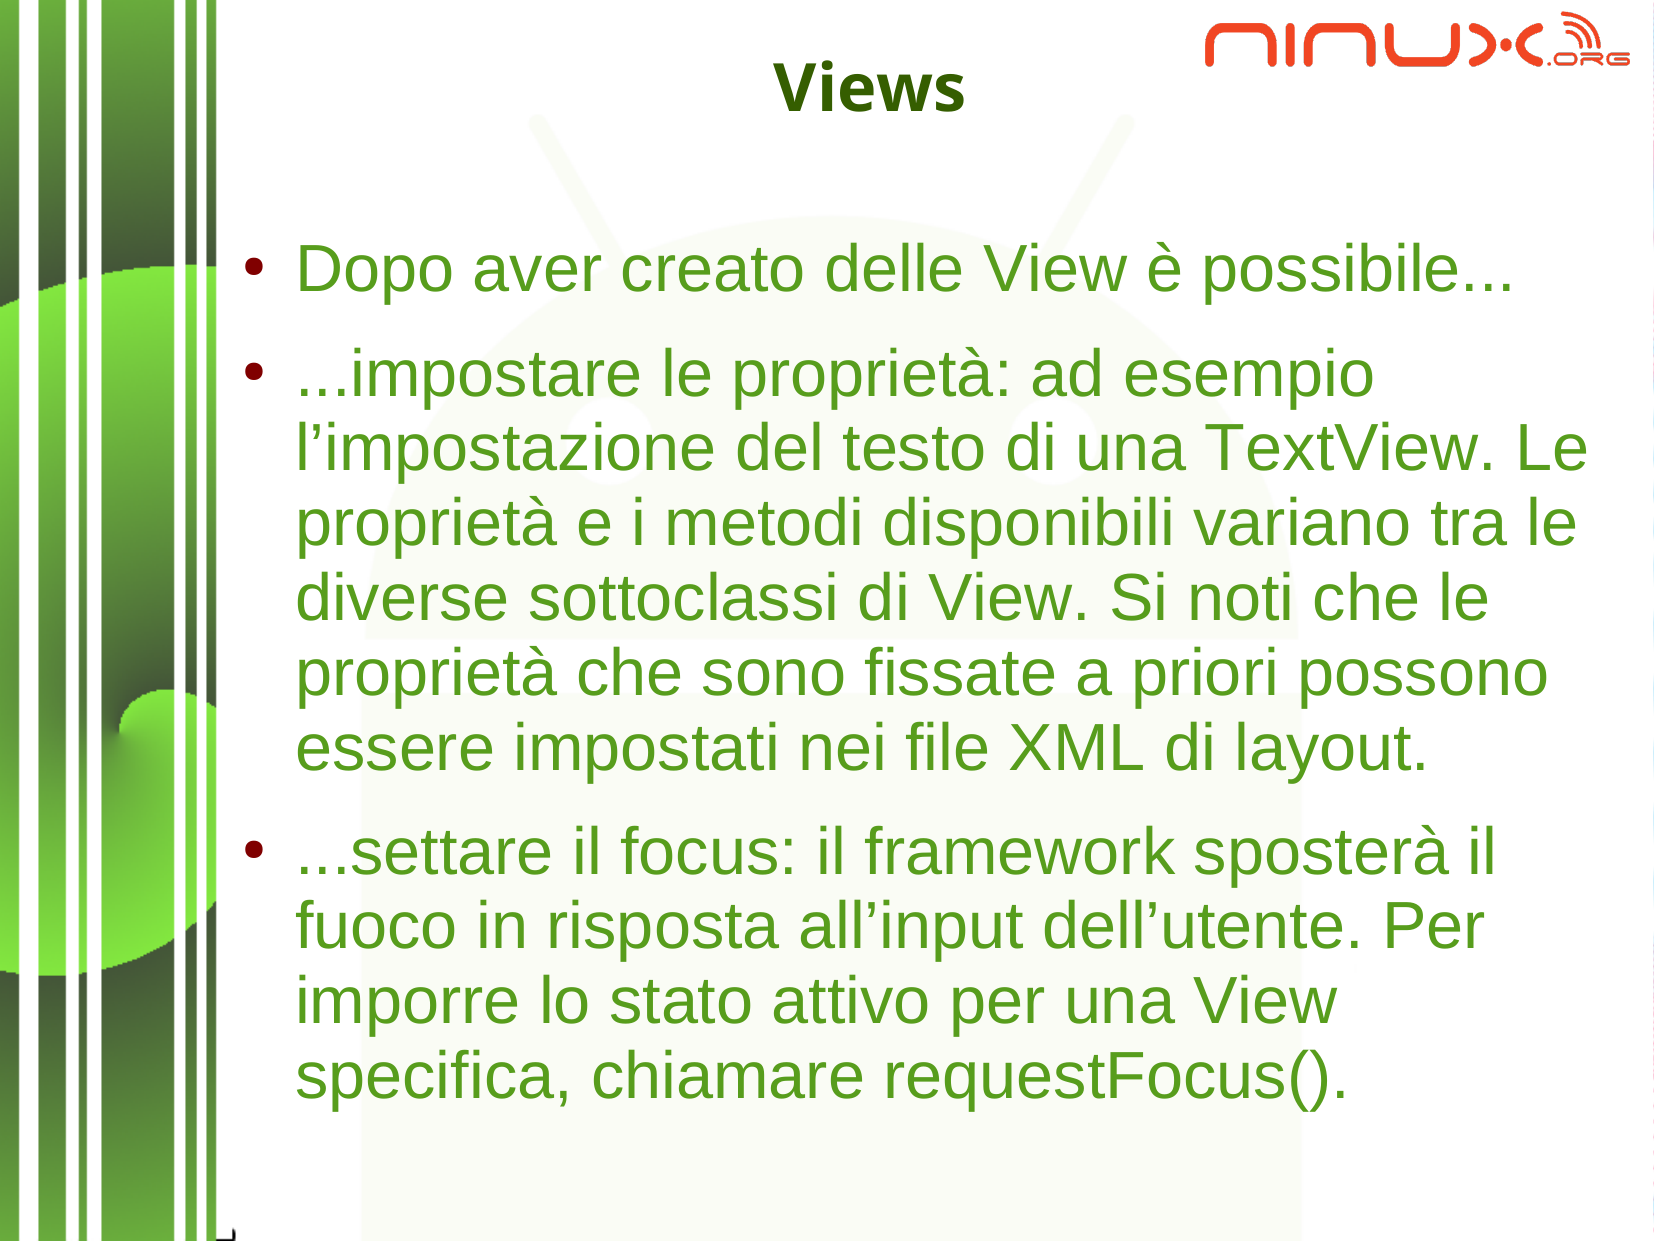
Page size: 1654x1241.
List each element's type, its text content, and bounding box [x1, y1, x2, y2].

list Dopo aver creato delle View è possibile... ...impostare le proprietà: ad esempio l’impostazione del testo di una TextView. Le proprietà e i metodi disponibili variano tra le diverse sottoclassi di View. Si noti che le proprietà che sono fissate a priori possono essere impostati nei file XML di layout. ...settare il focus: il framework sposterà il fuoco in risposta all’input dell’utente. Per imporre lo stato attivo per una View specifica, chiamare requestFocus(). [224, 231, 1598, 1113]
title Views [238, 46, 1503, 124]
picture [0, 0, 1654, 1241]
